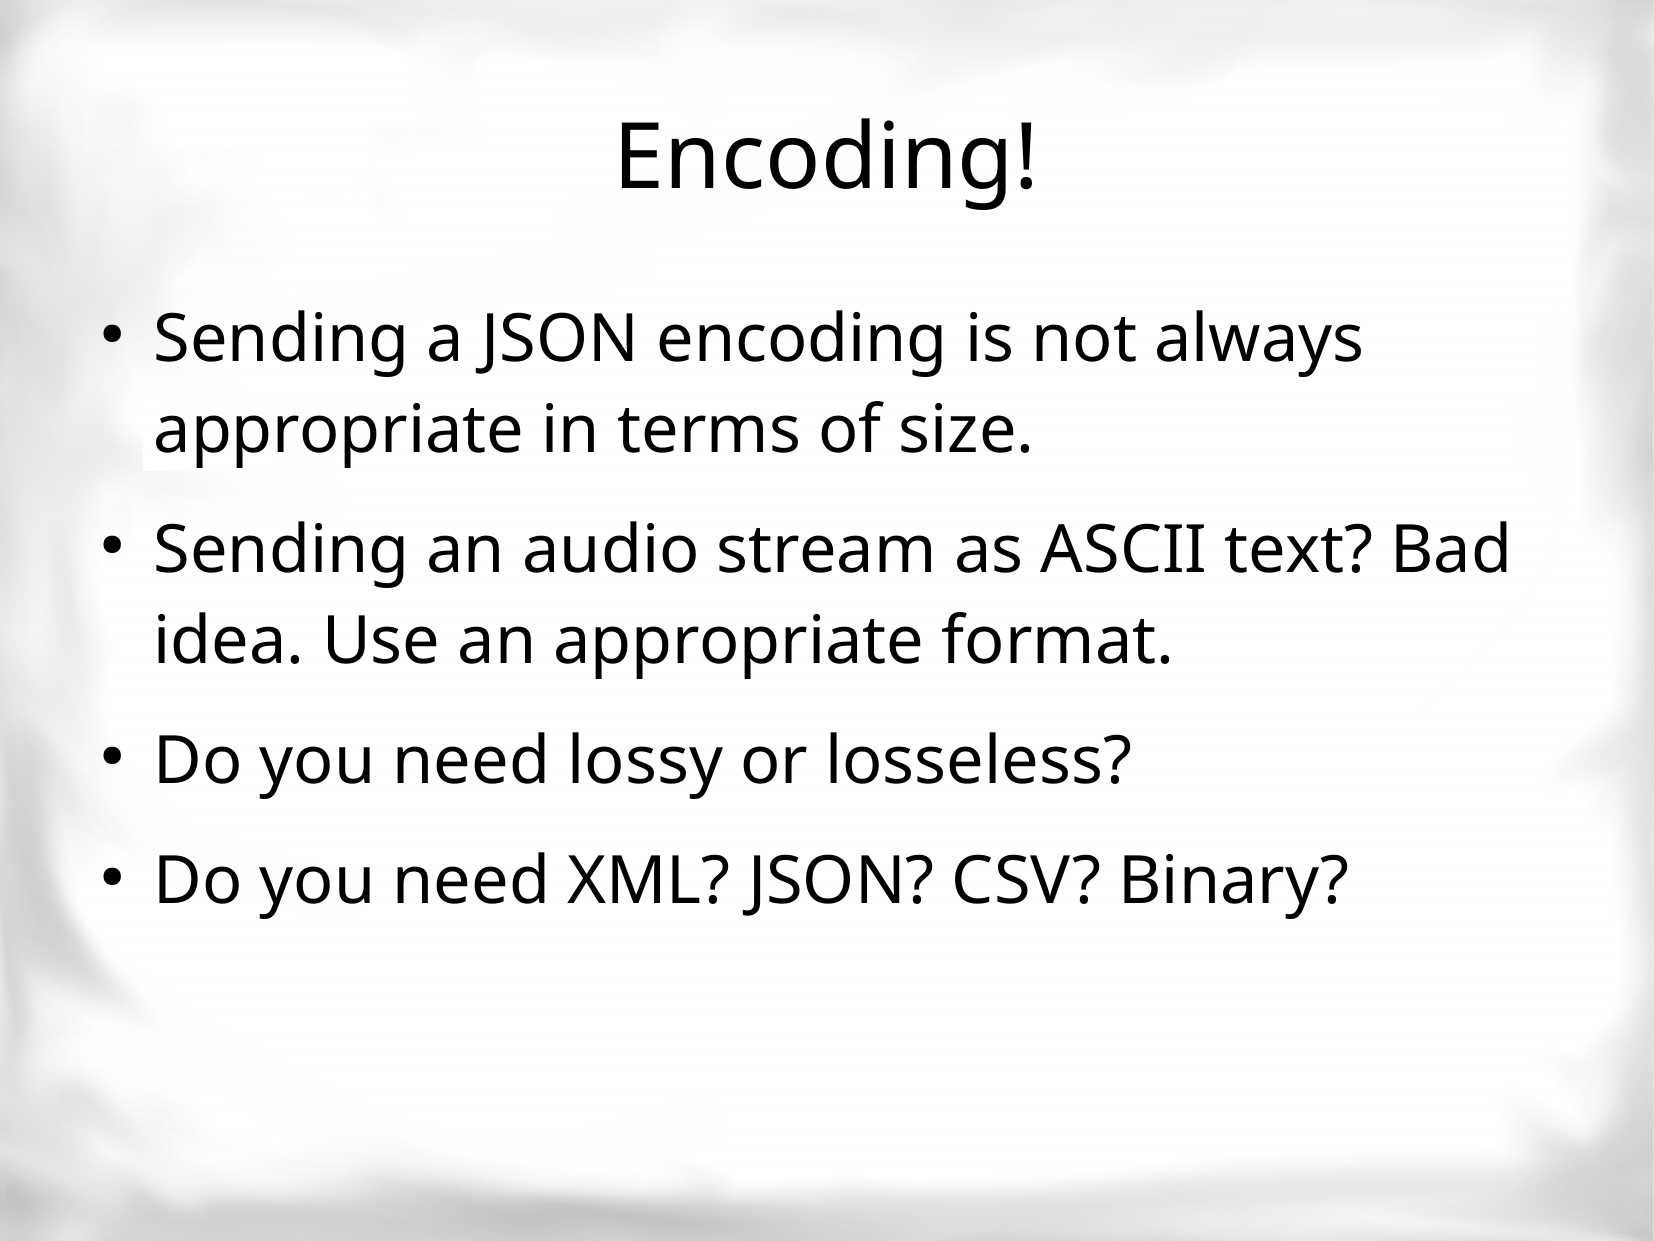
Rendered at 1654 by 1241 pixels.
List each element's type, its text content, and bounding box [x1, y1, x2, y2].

list Sending a JSON encoding is not always appropriate in terms of size. Sending an audio stream as ASCII text? Bad idea. Use an appropriate format. Do you need lossy or losseless? Do you need XML? JSON? CSV? Binary? [82, 290, 1571, 1010]
picture [0, 0, 1654, 1241]
title Encoding! [82, 49, 1571, 257]
